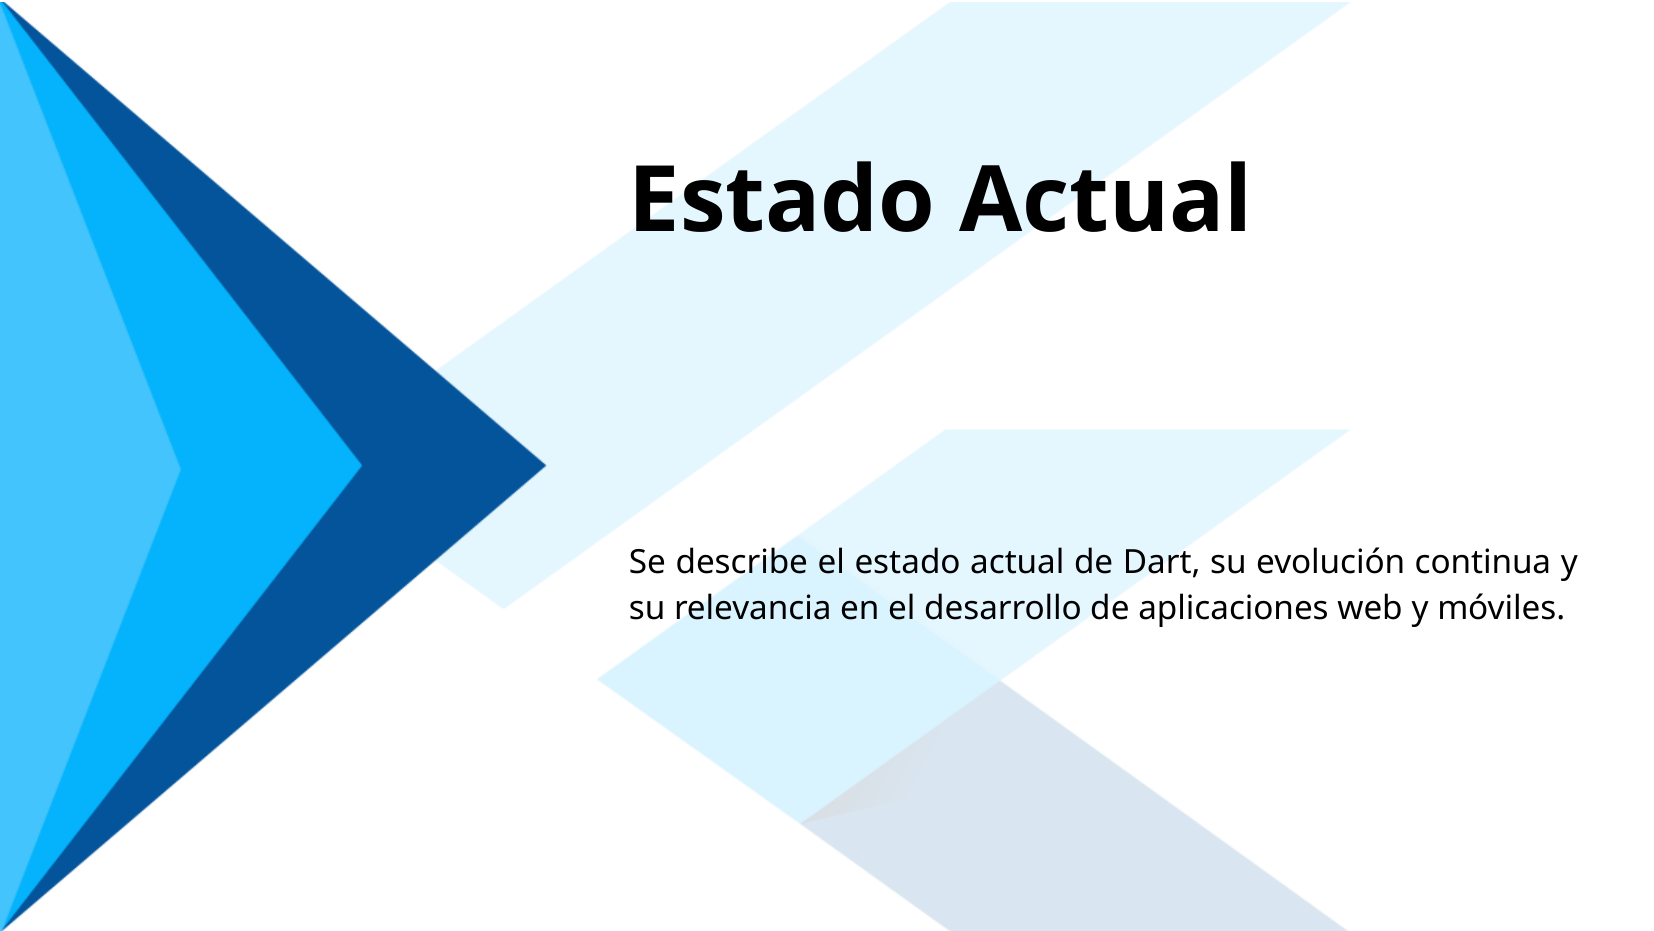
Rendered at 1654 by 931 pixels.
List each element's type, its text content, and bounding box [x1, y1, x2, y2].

text_box Se describe el estado actual de Dart, su evolución continua y su relevancia en el desarrollo de aplicaciones web y móviles. [614, 530, 1595, 813]
text_box Estado Actual [614, 126, 1595, 401]
picture [0, 2, 1654, 931]
